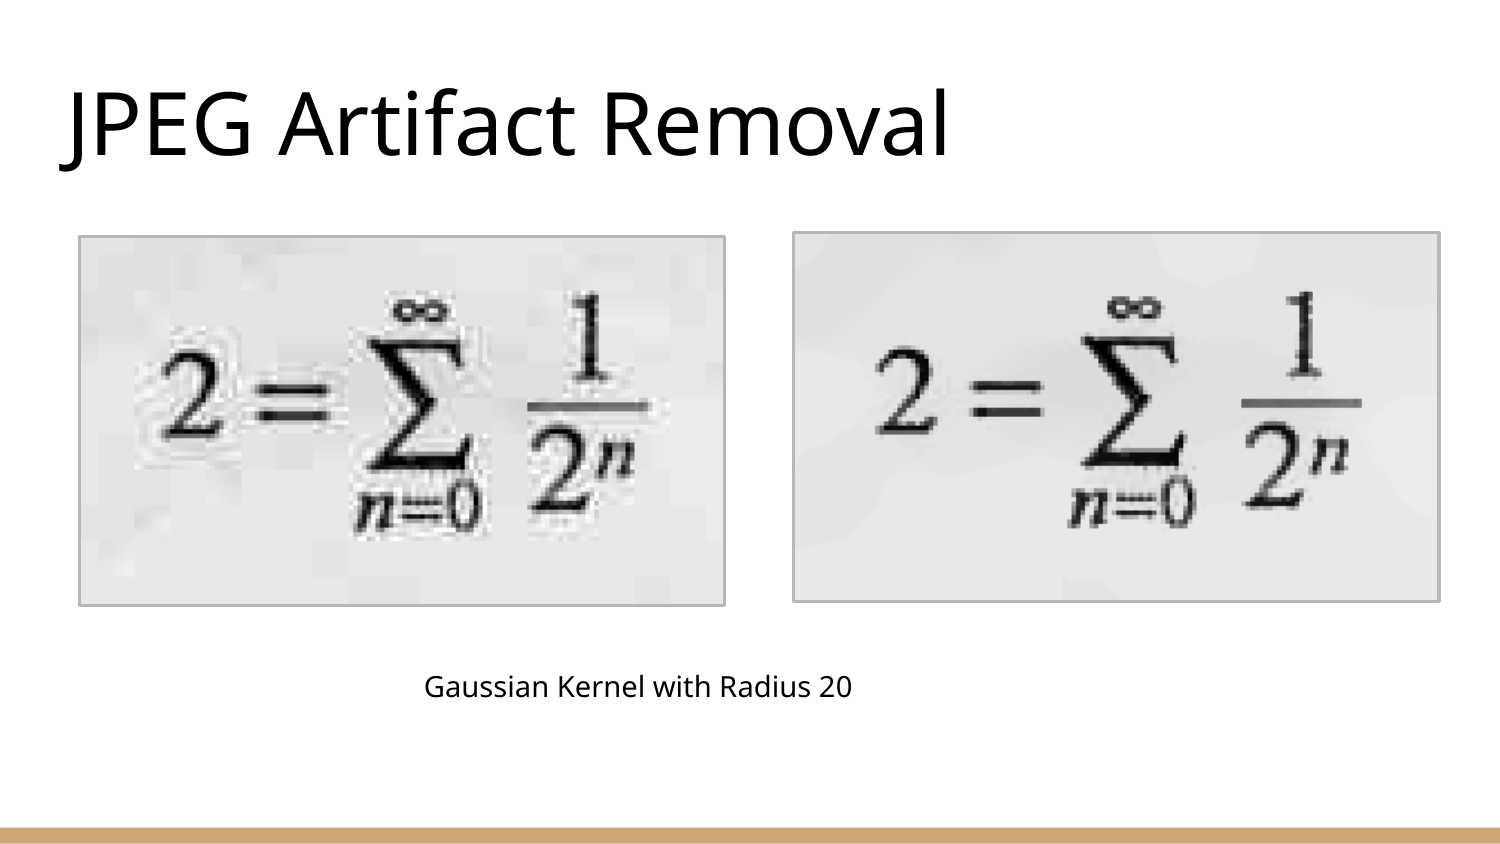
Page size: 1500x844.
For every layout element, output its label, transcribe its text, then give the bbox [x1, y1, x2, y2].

text_box Gaussian Kernel with Radius 20 [408, 653, 928, 733]
title JPEG Artifact Removal [51, 51, 1449, 189]
picture [795, 234, 1438, 600]
picture [81, 237, 724, 604]
